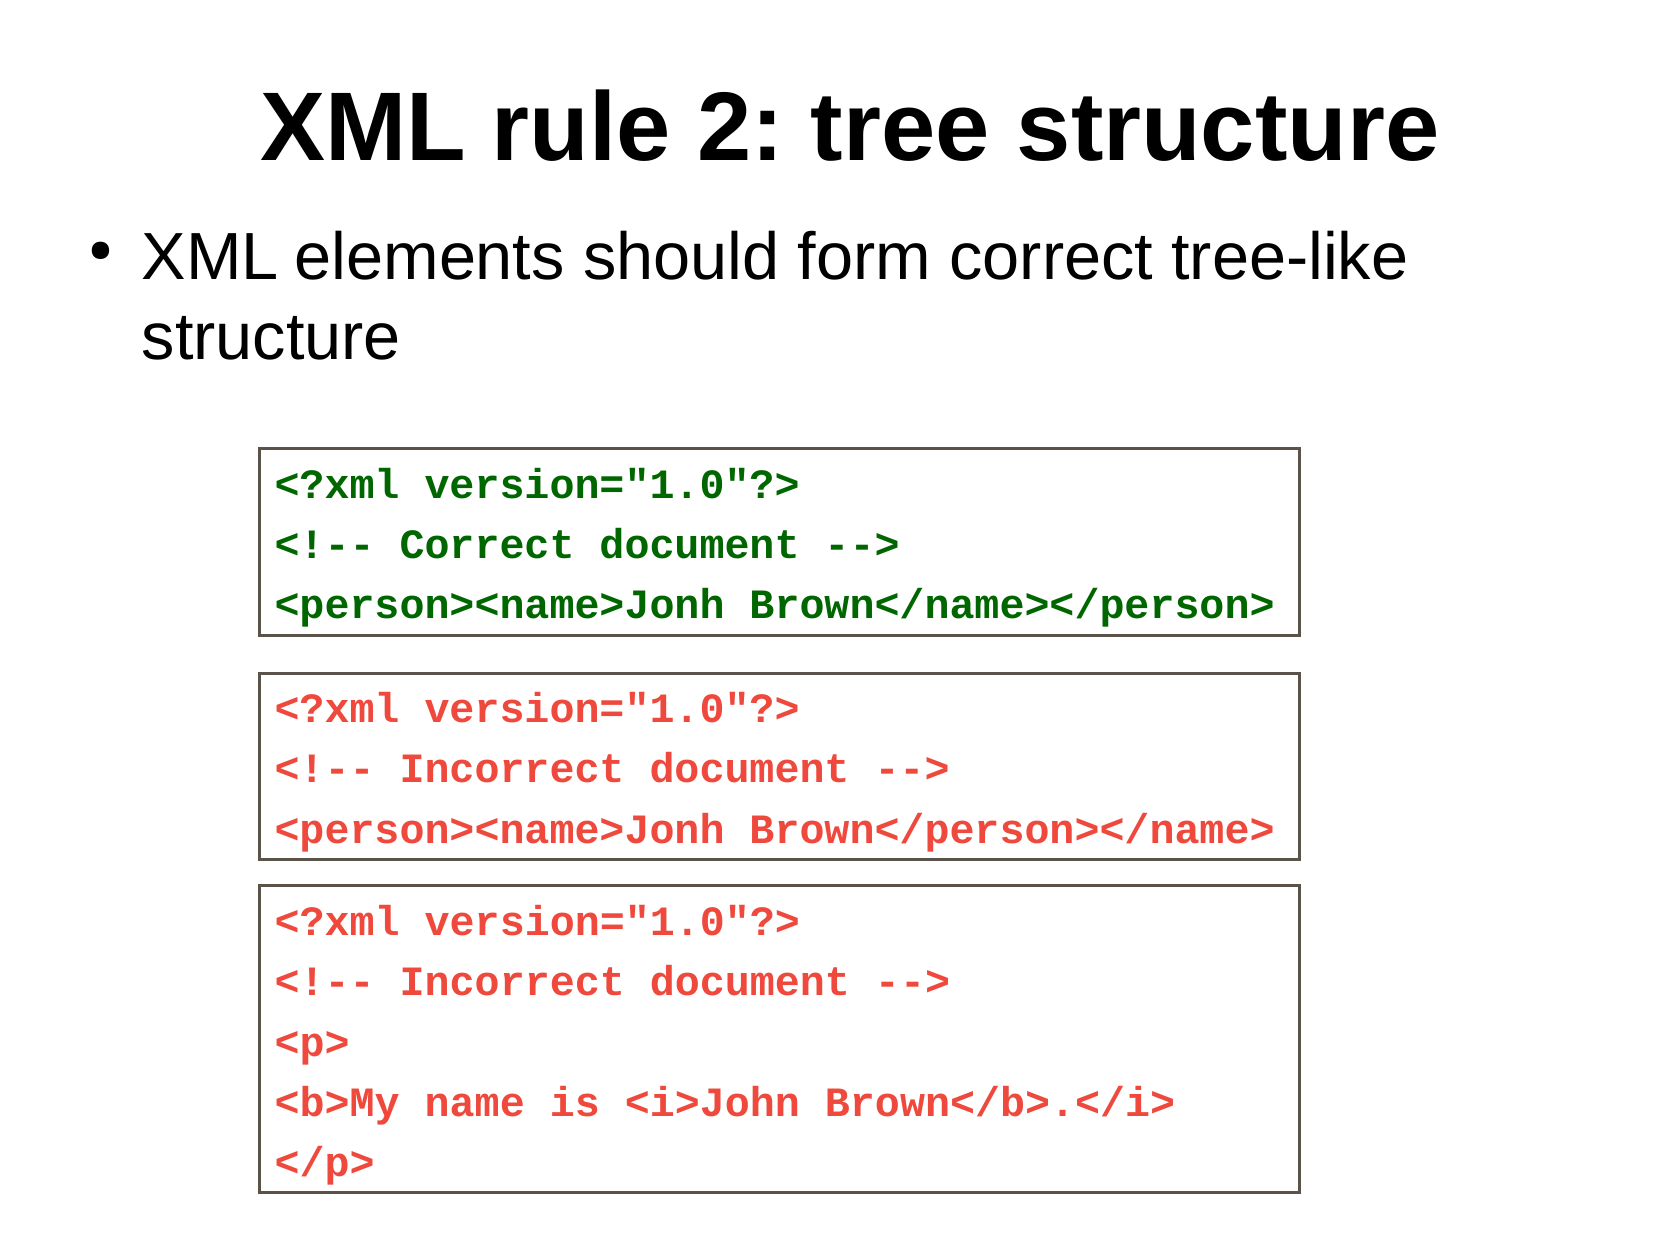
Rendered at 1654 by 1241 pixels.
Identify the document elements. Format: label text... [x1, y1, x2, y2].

text_box <?xml version="1.0"?> <!-- Incorrect document --> <p> <b>My name is <i>John Brown</b>.</i> </p> [259, 885, 1300, 1193]
list XML elements should form correct tree-like structure [70, 212, 1559, 407]
title XML rule 2: tree structure [106, 54, 1595, 200]
text_box <?xml version="1.0"?> <!-- Correct document --> <person><name>Jonh Brown</name></person> [259, 448, 1300, 636]
text_box <?xml version="1.0"?> <!-- Incorrect document --> <person><name>Jonh Brown</person></name> [259, 673, 1300, 860]
